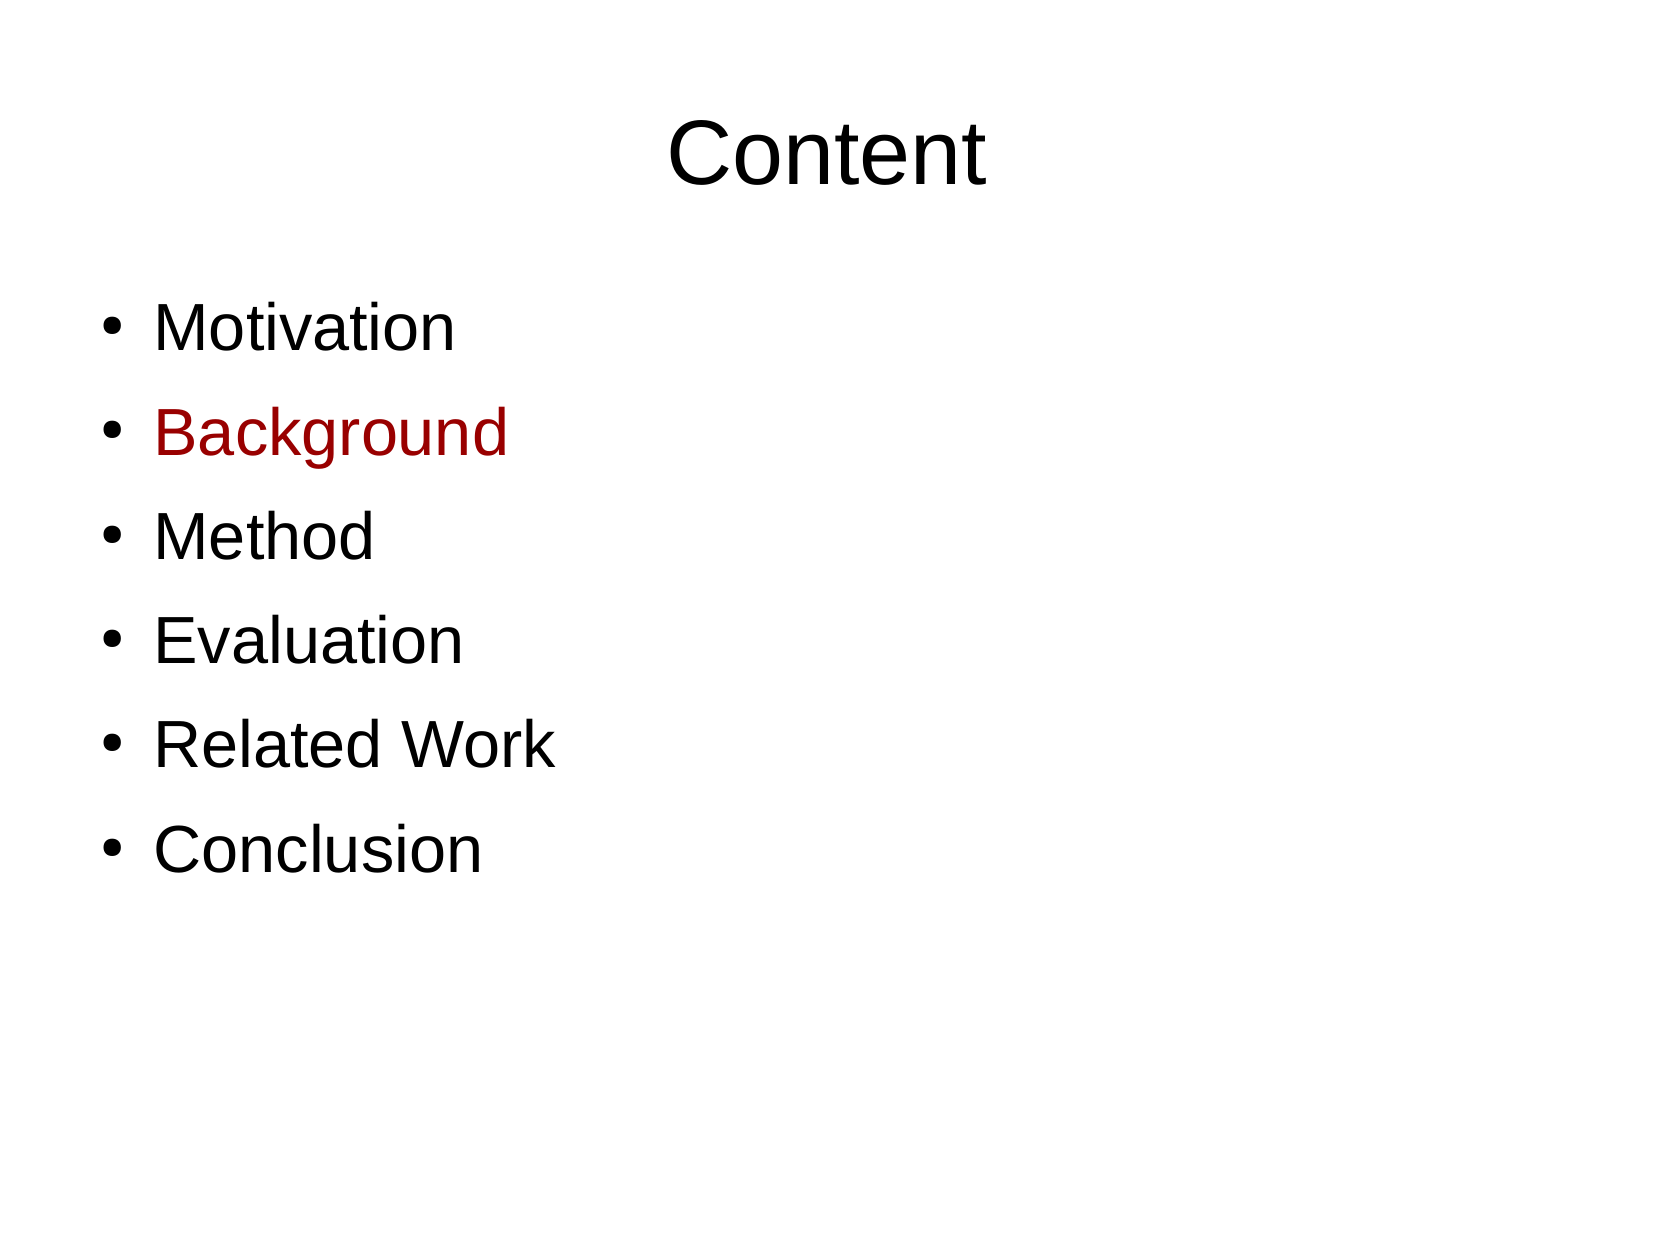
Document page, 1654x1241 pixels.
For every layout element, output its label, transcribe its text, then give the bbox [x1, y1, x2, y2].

list Motivation Background Method Evaluation Related Work Conclusion [82, 290, 1571, 1010]
title Content [82, 49, 1571, 257]
